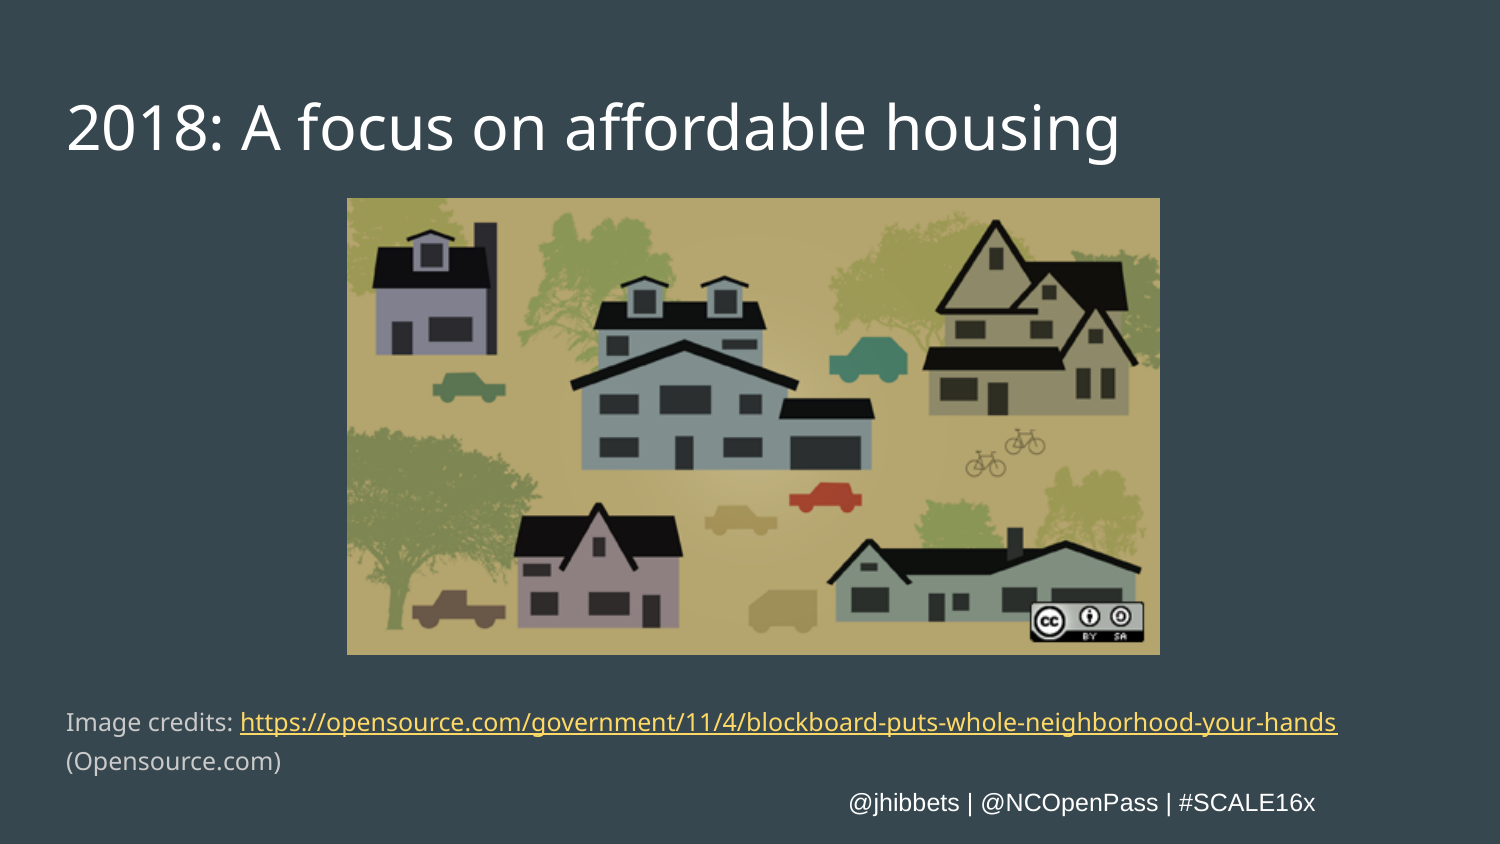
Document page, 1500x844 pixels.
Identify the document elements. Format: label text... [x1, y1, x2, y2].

picture [347, 198, 1160, 655]
title 2018: A focus on affordable housing [51, 72, 1449, 167]
text_box Image credits: https://opensource.com/government/11/4/blockboard-puts-whole-neighborhood-your-hands (Opensource.com) [51, 686, 1449, 750]
